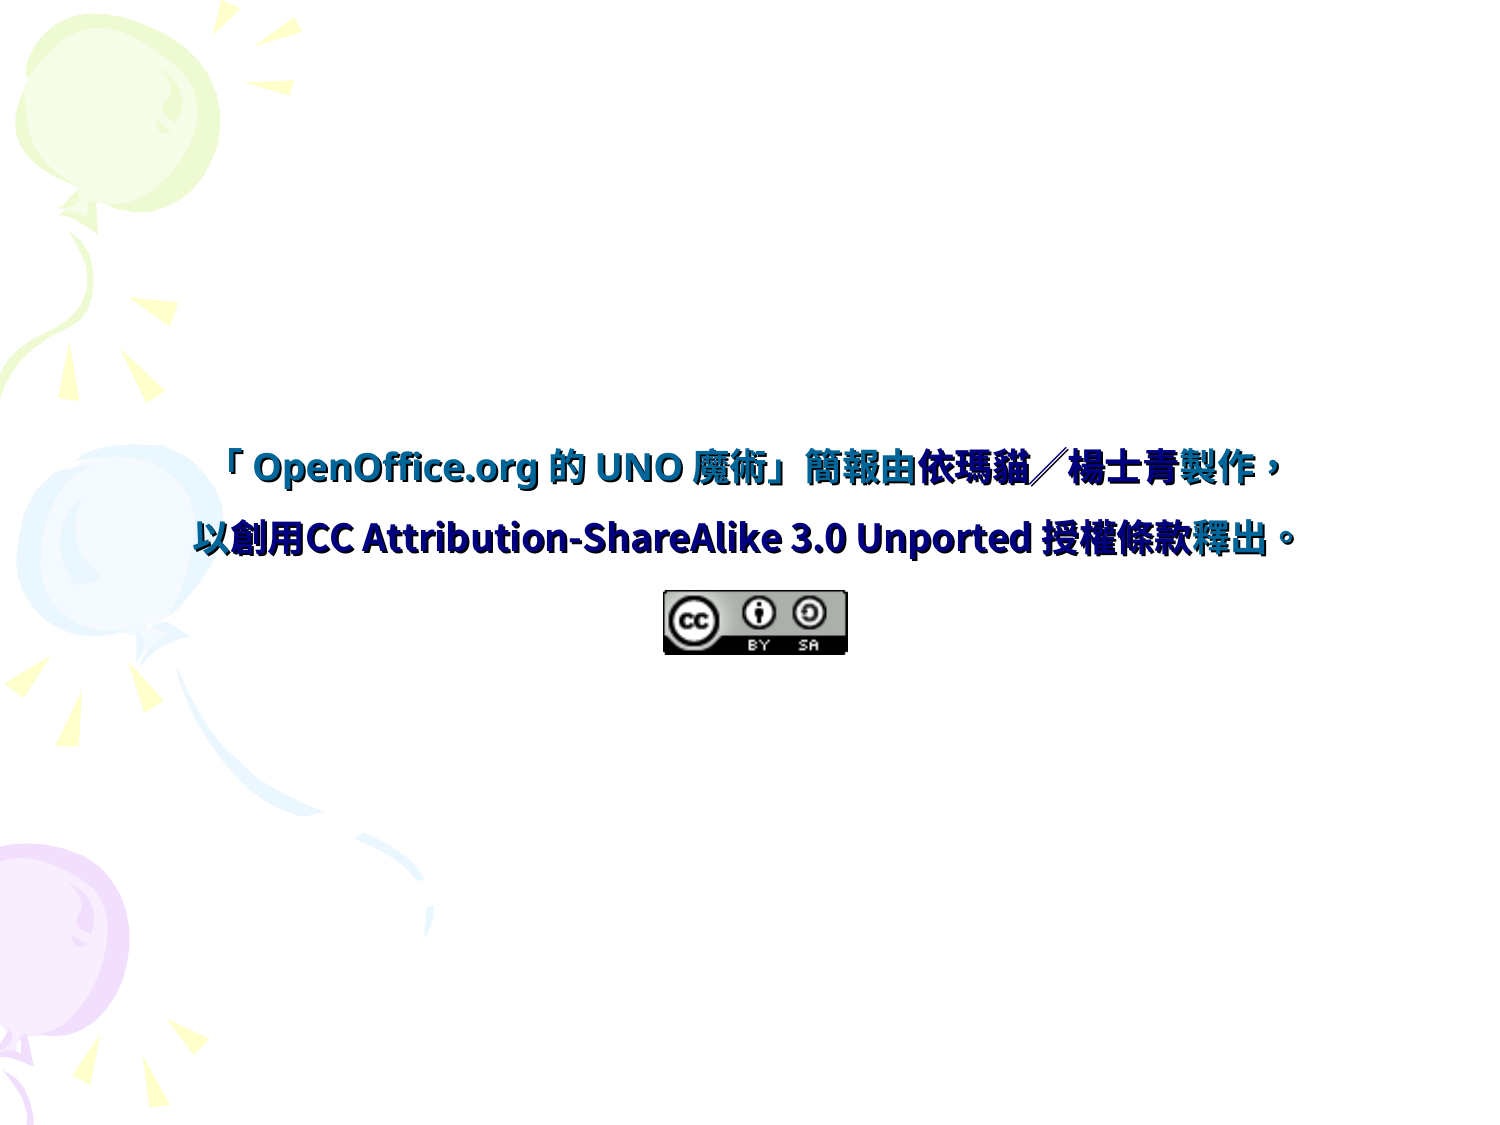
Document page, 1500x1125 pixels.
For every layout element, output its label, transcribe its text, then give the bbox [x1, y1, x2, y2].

picture [663, 590, 848, 656]
subtitle 「OpenOffice.org的UNO魔術」簡報由依瑪貓╱楊士青製作， 以創用CC Attribution-ShareAlike 3.0 Unported 授權條款釋出。 [72, 16, 1426, 994]
